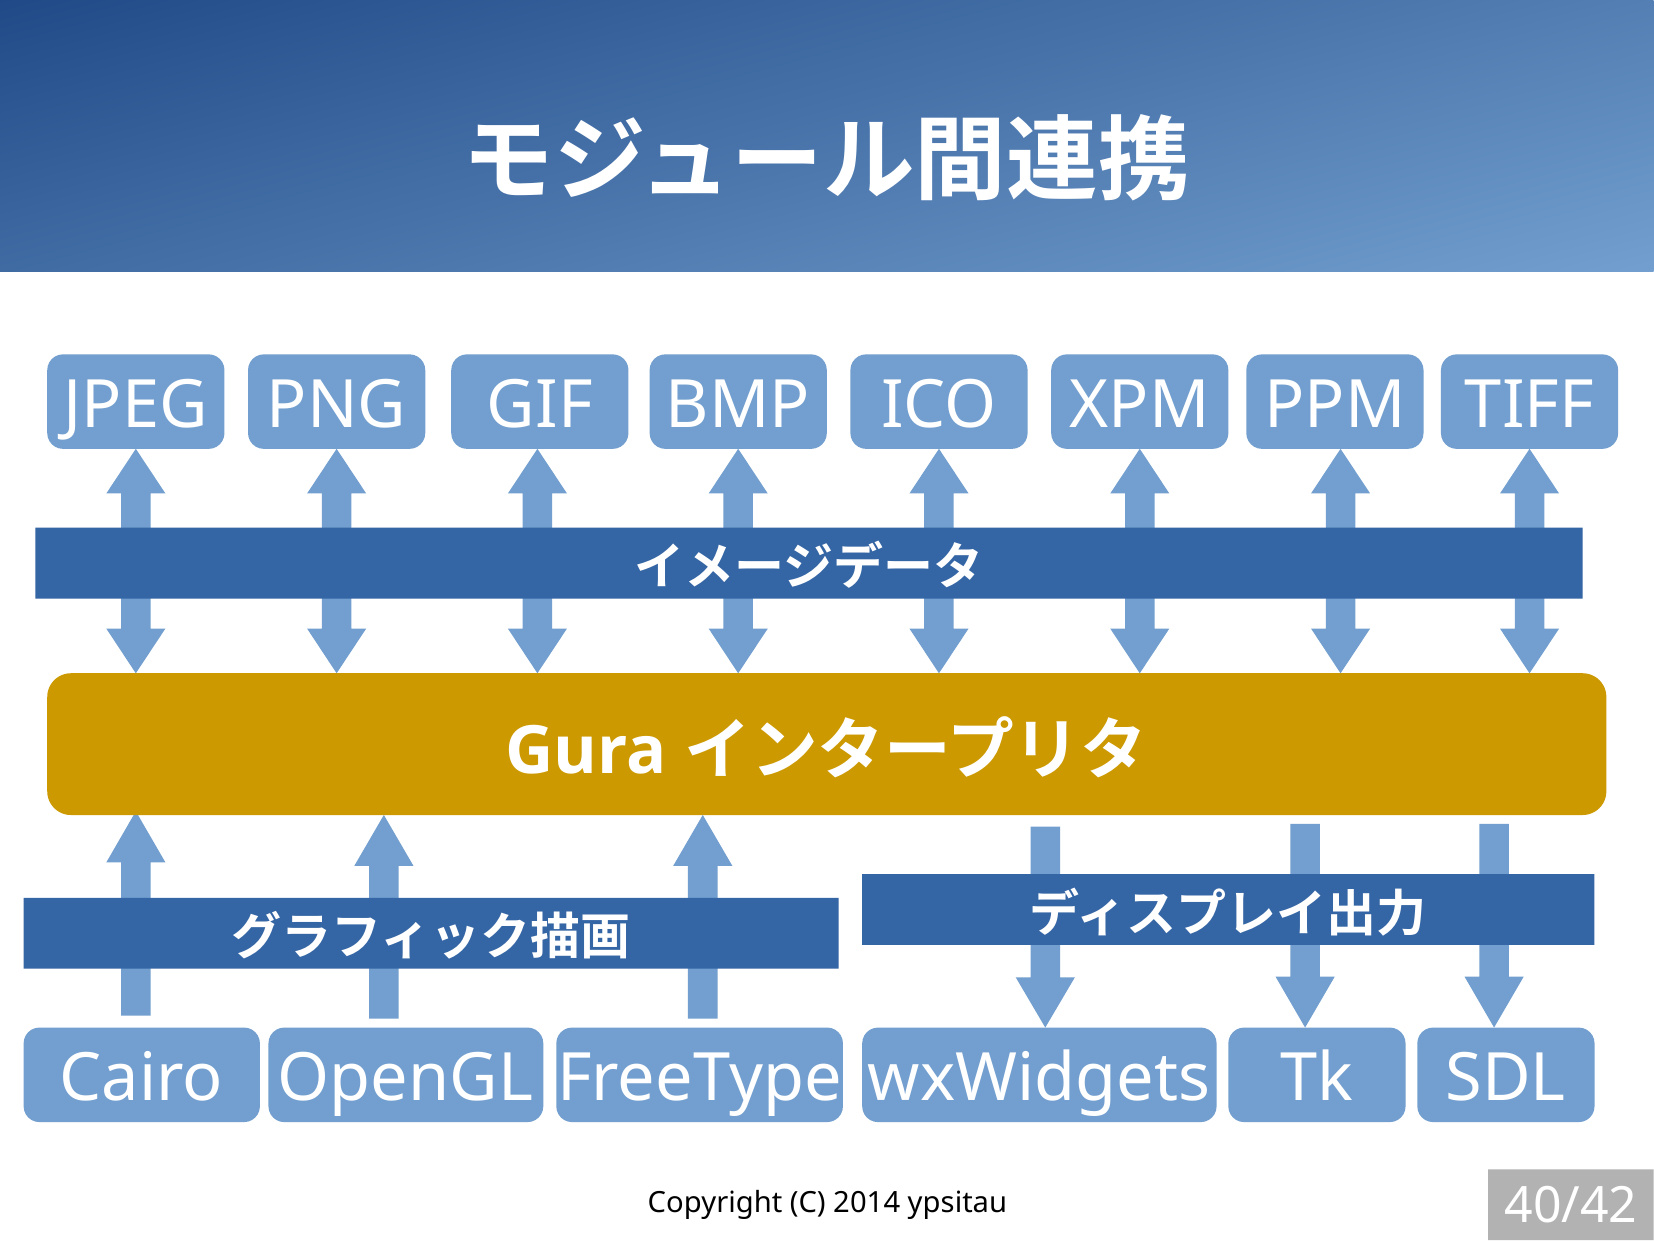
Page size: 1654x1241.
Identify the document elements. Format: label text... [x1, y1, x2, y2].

text_box [909, 599, 969, 673]
text_box Tk [1228, 1027, 1406, 1123]
text_box FreeType [556, 1027, 843, 1123]
text_box [673, 814, 733, 897]
text_box グラフィック描画 [23, 897, 839, 969]
text_box イメージデータ [35, 527, 1583, 599]
text_box wxWidgets [862, 1027, 1217, 1123]
text_box TIFF [1440, 354, 1619, 449]
text_box GIF [451, 354, 629, 449]
text_box [1015, 945, 1075, 1027]
text_box JPEG [47, 354, 225, 449]
text_box [1290, 823, 1320, 874]
text_box OpenGL [268, 1027, 544, 1123]
text_box [1030, 826, 1061, 874]
text_box [106, 816, 166, 897]
text_box [1500, 449, 1560, 527]
text_box ディスプレイ出力 [862, 874, 1595, 945]
text_box [106, 599, 166, 673]
text_box [369, 969, 399, 1019]
text_box [1110, 599, 1170, 673]
text_box [1110, 449, 1170, 527]
text_box SDL [1417, 1027, 1595, 1123]
text_box [507, 449, 567, 527]
text_box [1500, 599, 1560, 673]
text_box BMP [649, 354, 827, 449]
text_box [307, 449, 367, 527]
text_box Cairo [23, 1027, 260, 1123]
text_box XPM [1051, 354, 1229, 449]
text_box [708, 599, 768, 673]
text_box Gura インタープリタ [47, 673, 1607, 816]
text_box [708, 449, 768, 527]
text_box [507, 599, 567, 673]
text_box [1479, 823, 1509, 874]
text_box PPM [1246, 354, 1424, 449]
text_box [1464, 945, 1524, 1027]
text_box [1311, 599, 1371, 673]
text_box ICO [850, 354, 1028, 449]
text_box [1311, 449, 1371, 527]
title モジュール間連携 [82, 49, 1571, 257]
text_box [307, 599, 367, 673]
text_box PNG [248, 354, 426, 449]
text_box [909, 449, 969, 527]
text_box [354, 816, 414, 897]
text_box [687, 969, 718, 1019]
text_box [1275, 945, 1335, 1027]
text_box [106, 449, 166, 527]
text_box [121, 969, 151, 1016]
